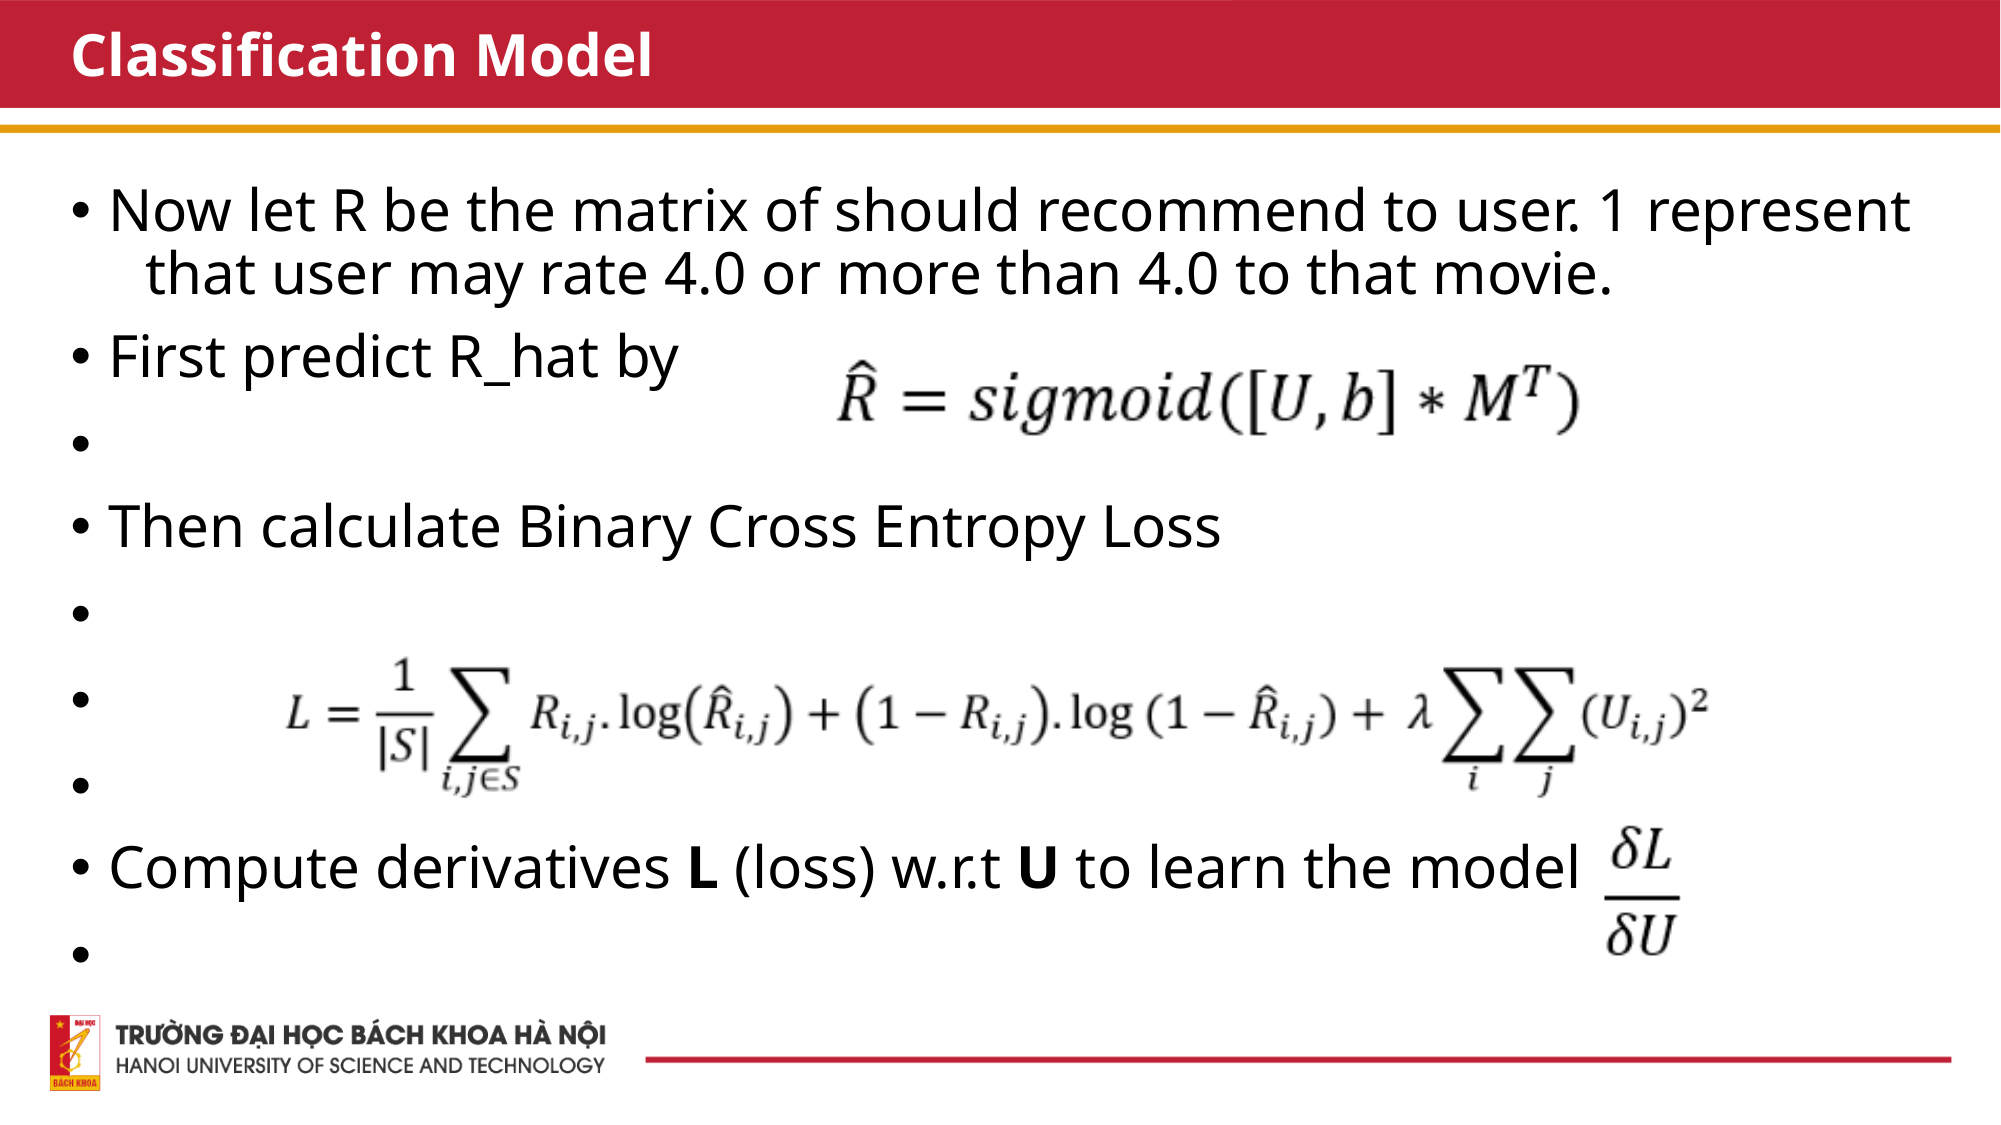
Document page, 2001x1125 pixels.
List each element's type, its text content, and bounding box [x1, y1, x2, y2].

picture [239, 628, 1761, 979]
title Classification Model [55, 18, 1945, 91]
picture [800, 315, 1622, 484]
list Now let R be the matrix of should recommend to user. 1 represent that user may rate 4.0 or more than 4.0 to that movie. First predict R_hat by Then calculate Binary Cross Entropy Loss Compute derivatives L (loss) w.r.t U to learn the model [55, 173, 1945, 979]
